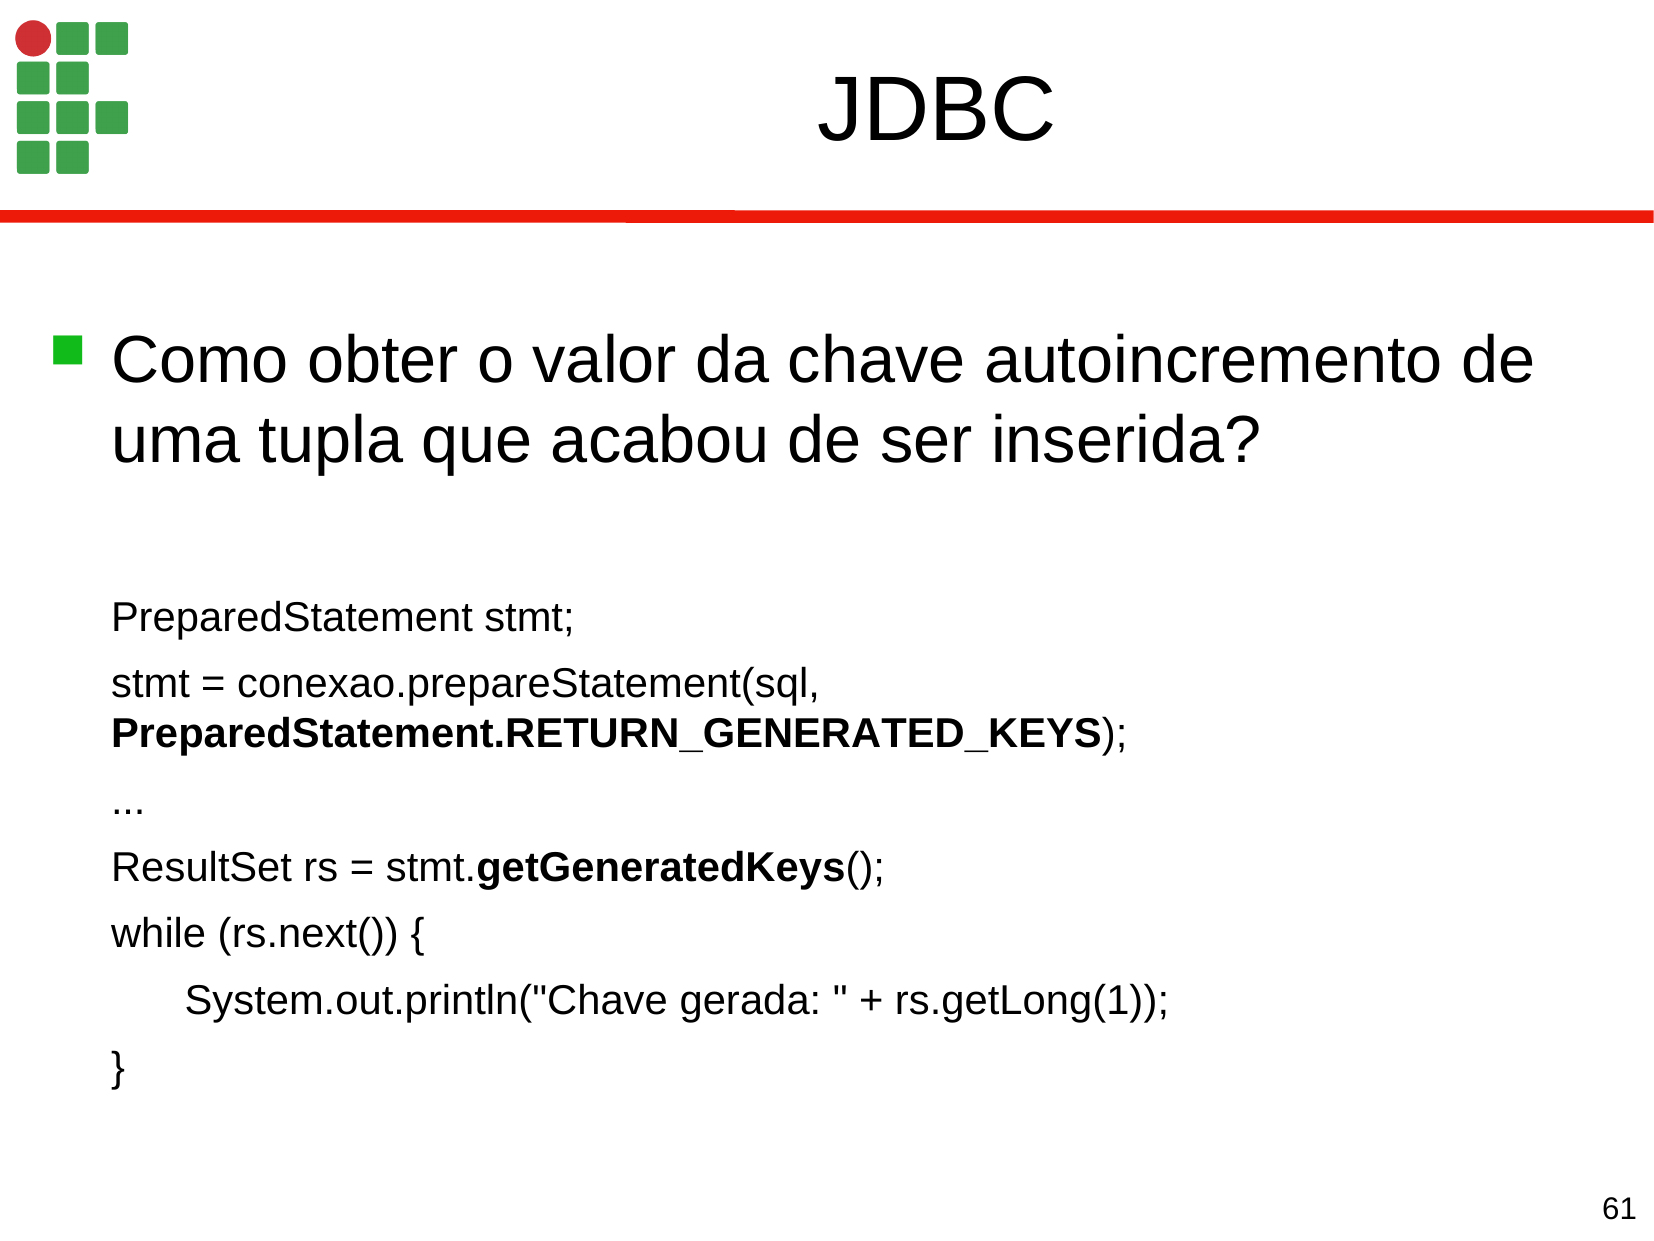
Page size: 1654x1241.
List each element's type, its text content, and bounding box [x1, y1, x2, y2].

text_box <number> [1185, 1179, 1654, 1220]
text_box JDBC [253, 0, 1622, 207]
text_box Como obter o valor da chave autoincremento de uma tupla que acabou de ser inserida? PreparedStatement stmt; stmt = conexao.prepareStatement(sql, PreparedStatement.RETURN_GENERATED_KEYS); ... ResultSet rs = stmt.getGeneratedKeys(); while (rs.next()) { System.out.println("Chave gerada: " + rs.getLong(1)); } [32, 253, 1654, 1241]
picture [14, 16, 130, 178]
